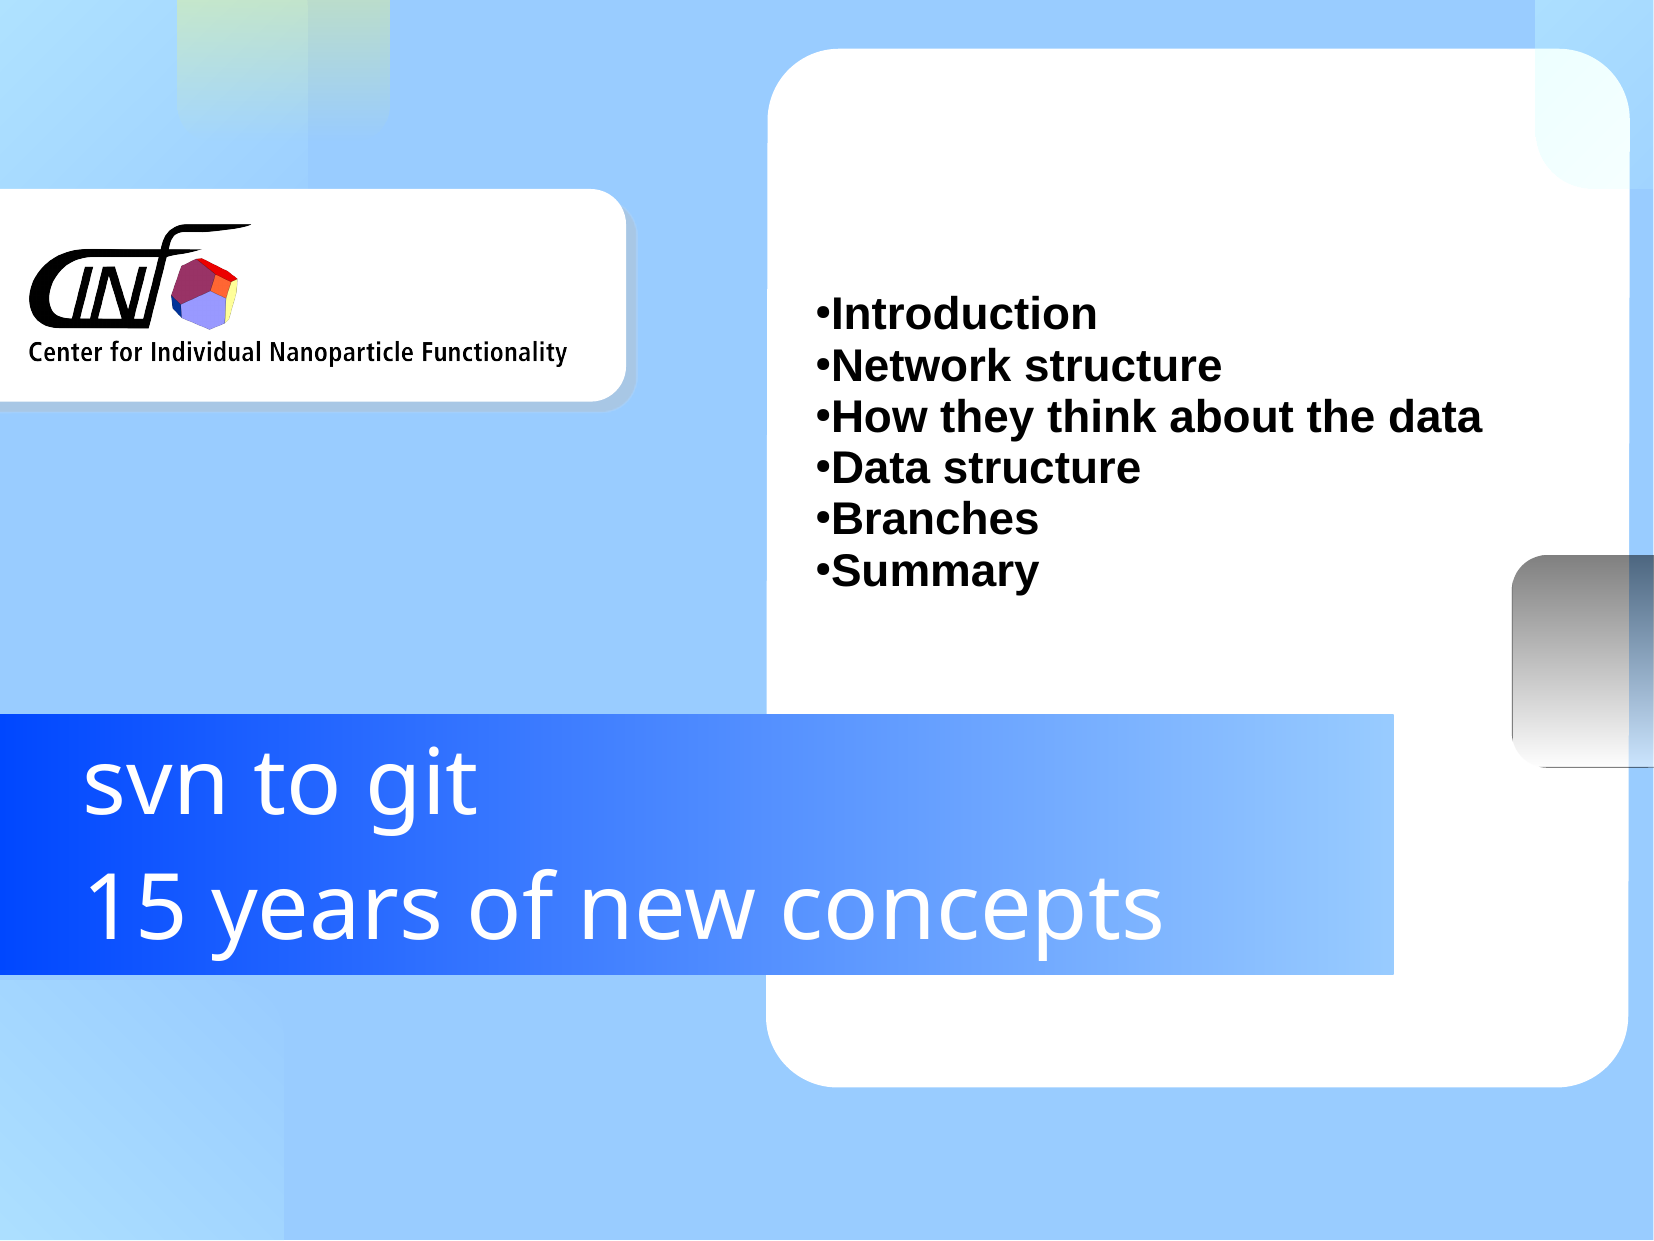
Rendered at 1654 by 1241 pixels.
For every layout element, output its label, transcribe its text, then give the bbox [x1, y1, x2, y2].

subtitle Introduction Network structure How they think about the data Data structure Branches Summary [814, 288, 1571, 596]
title svn to git 15 years of new concepts [82, 738, 1312, 946]
picture [28, 224, 567, 367]
